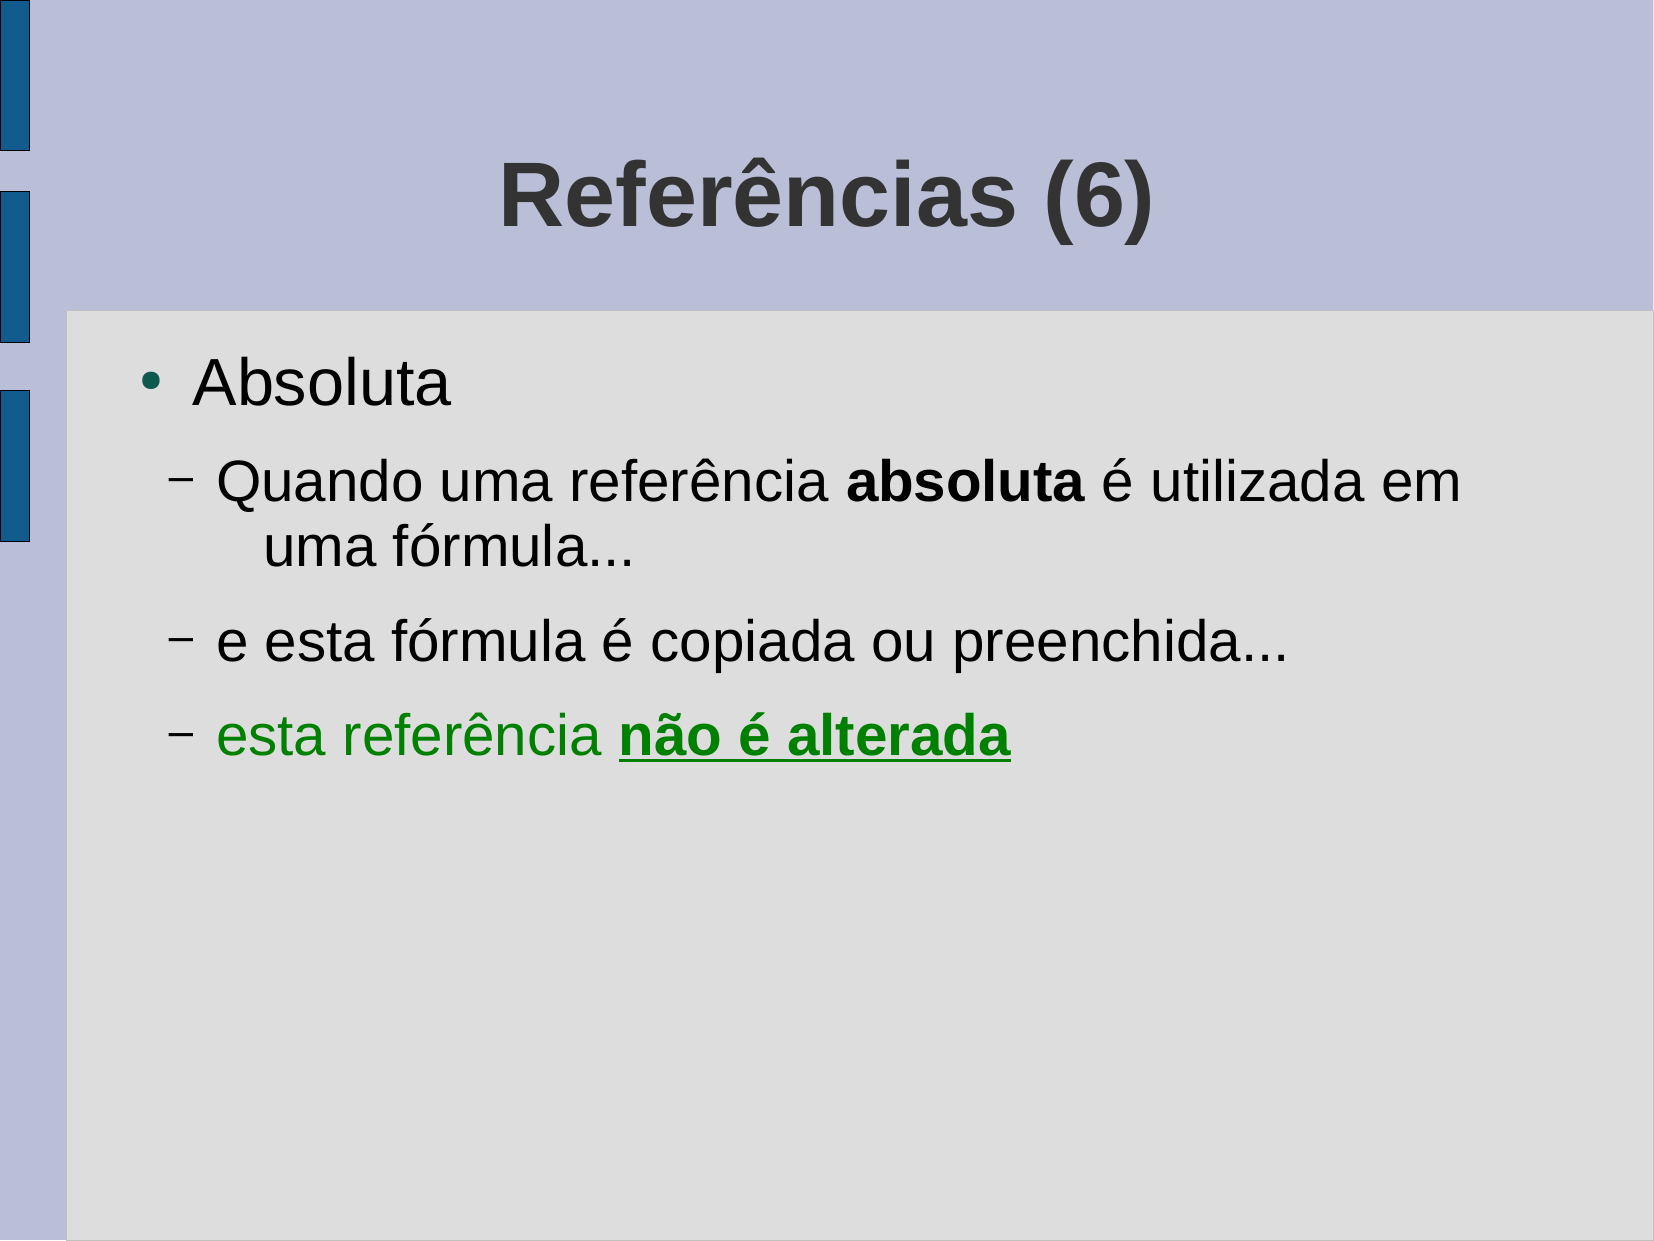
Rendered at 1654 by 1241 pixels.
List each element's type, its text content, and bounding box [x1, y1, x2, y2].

list Absoluta Quando uma referência absoluta é utilizada em uma fórmula... e esta fórmula é copiada ou preenchida... esta referência não é alterada [121, 344, 1534, 1112]
title Referências (6) [121, 98, 1534, 291]
